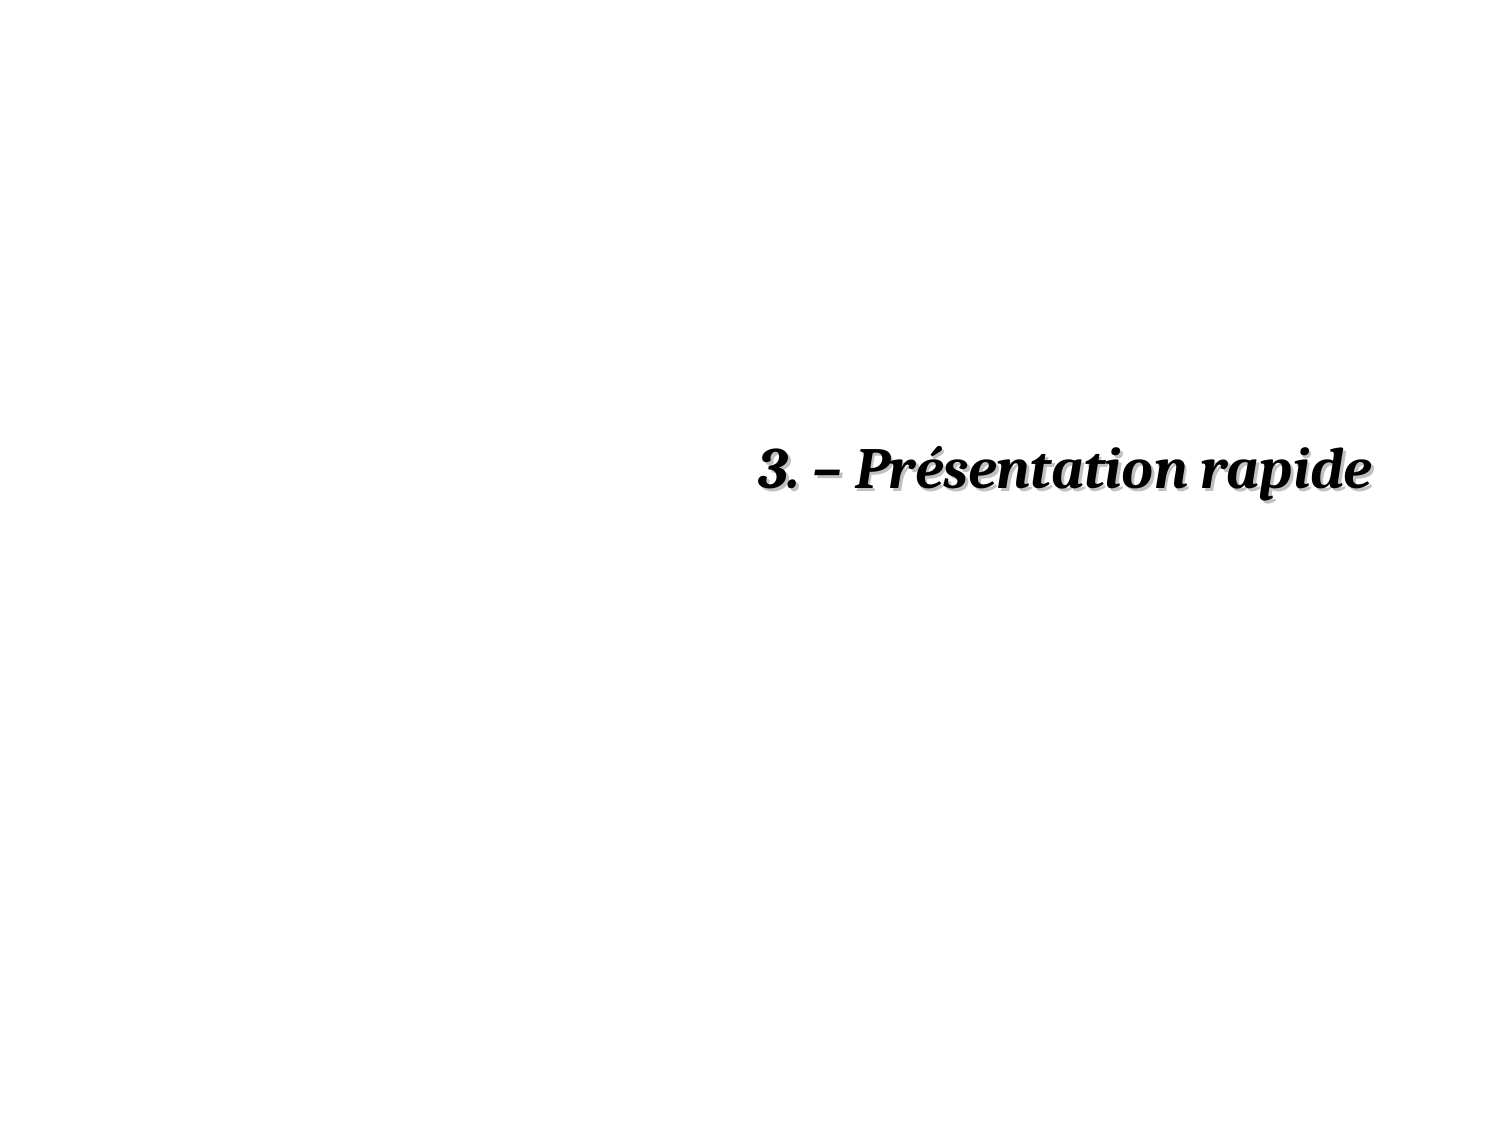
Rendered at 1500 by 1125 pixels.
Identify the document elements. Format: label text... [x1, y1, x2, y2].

title 3. – Présentation rapide [112, 349, 1388, 591]
